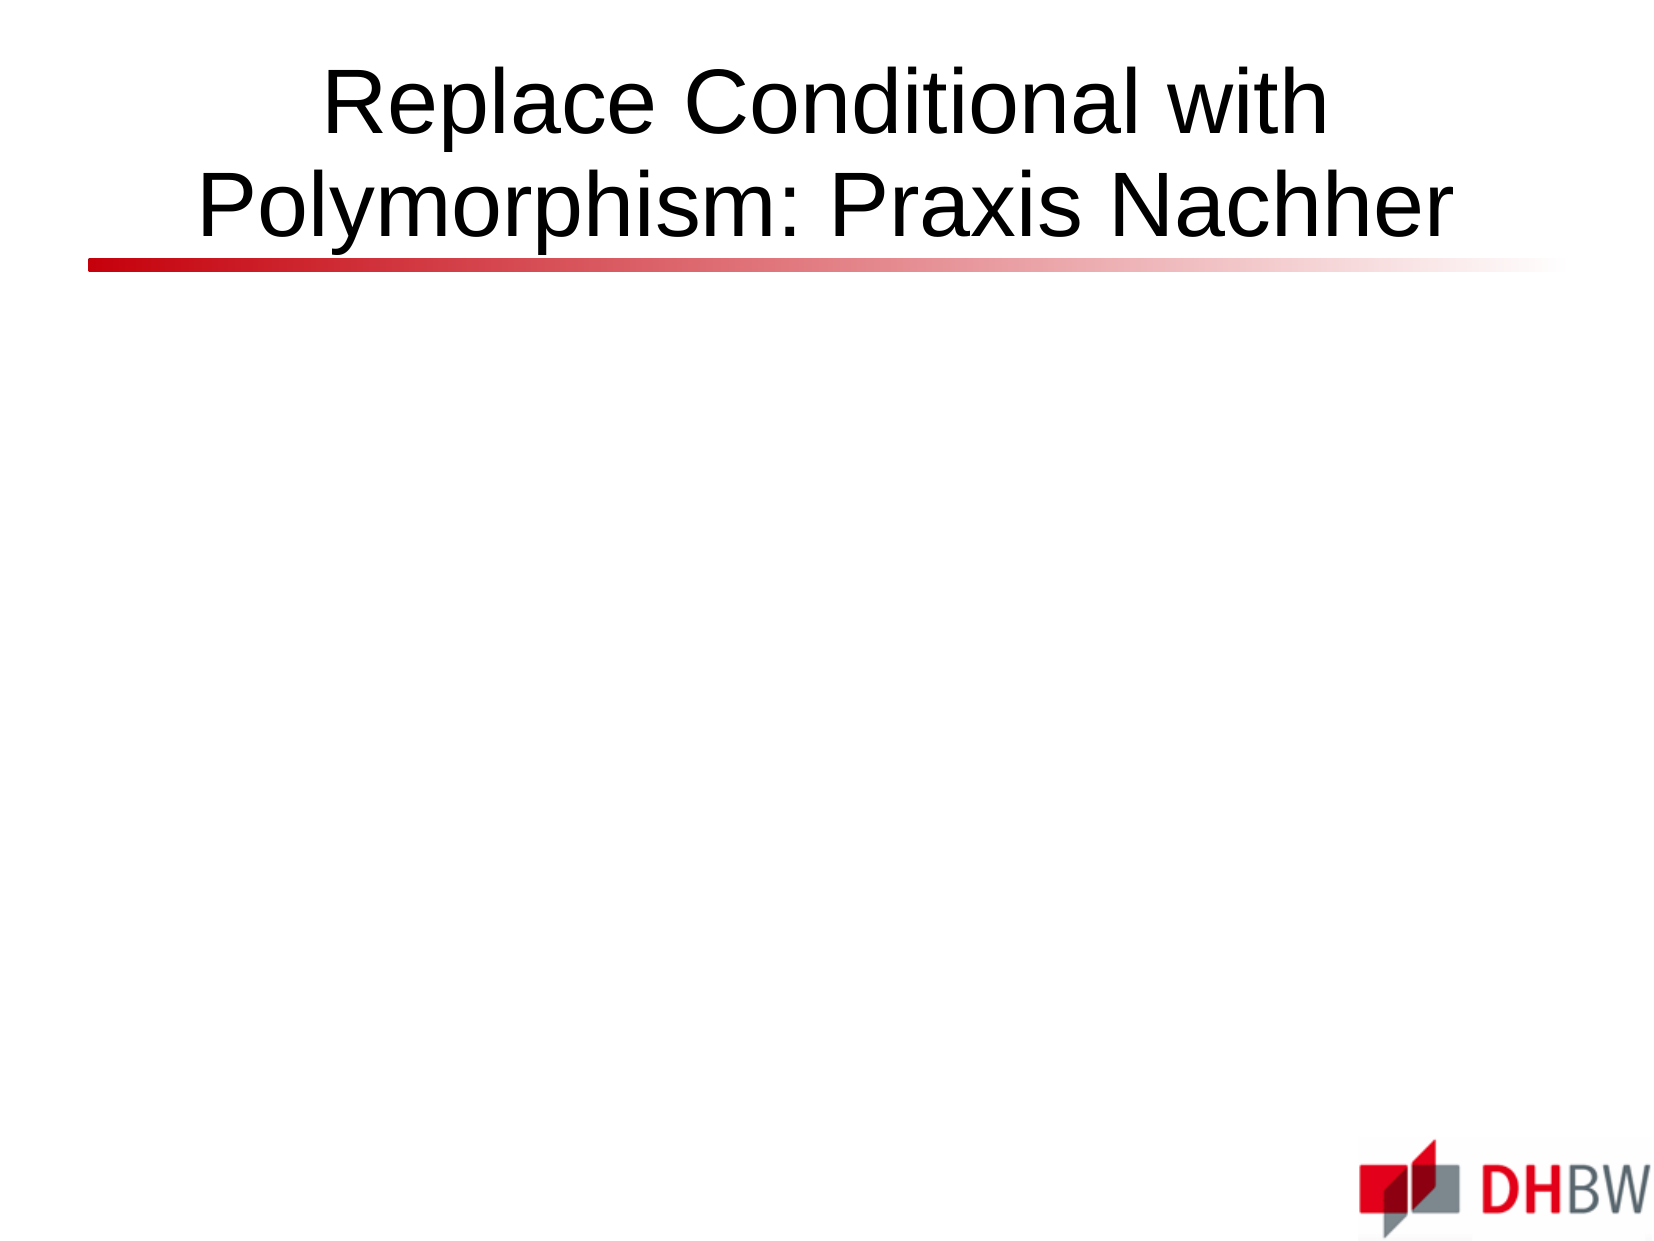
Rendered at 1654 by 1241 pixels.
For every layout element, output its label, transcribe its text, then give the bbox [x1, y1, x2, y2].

title Replace Conditional with Polymorphism: Praxis Nachher [82, 50, 1571, 256]
picture [1358, 1137, 1652, 1241]
